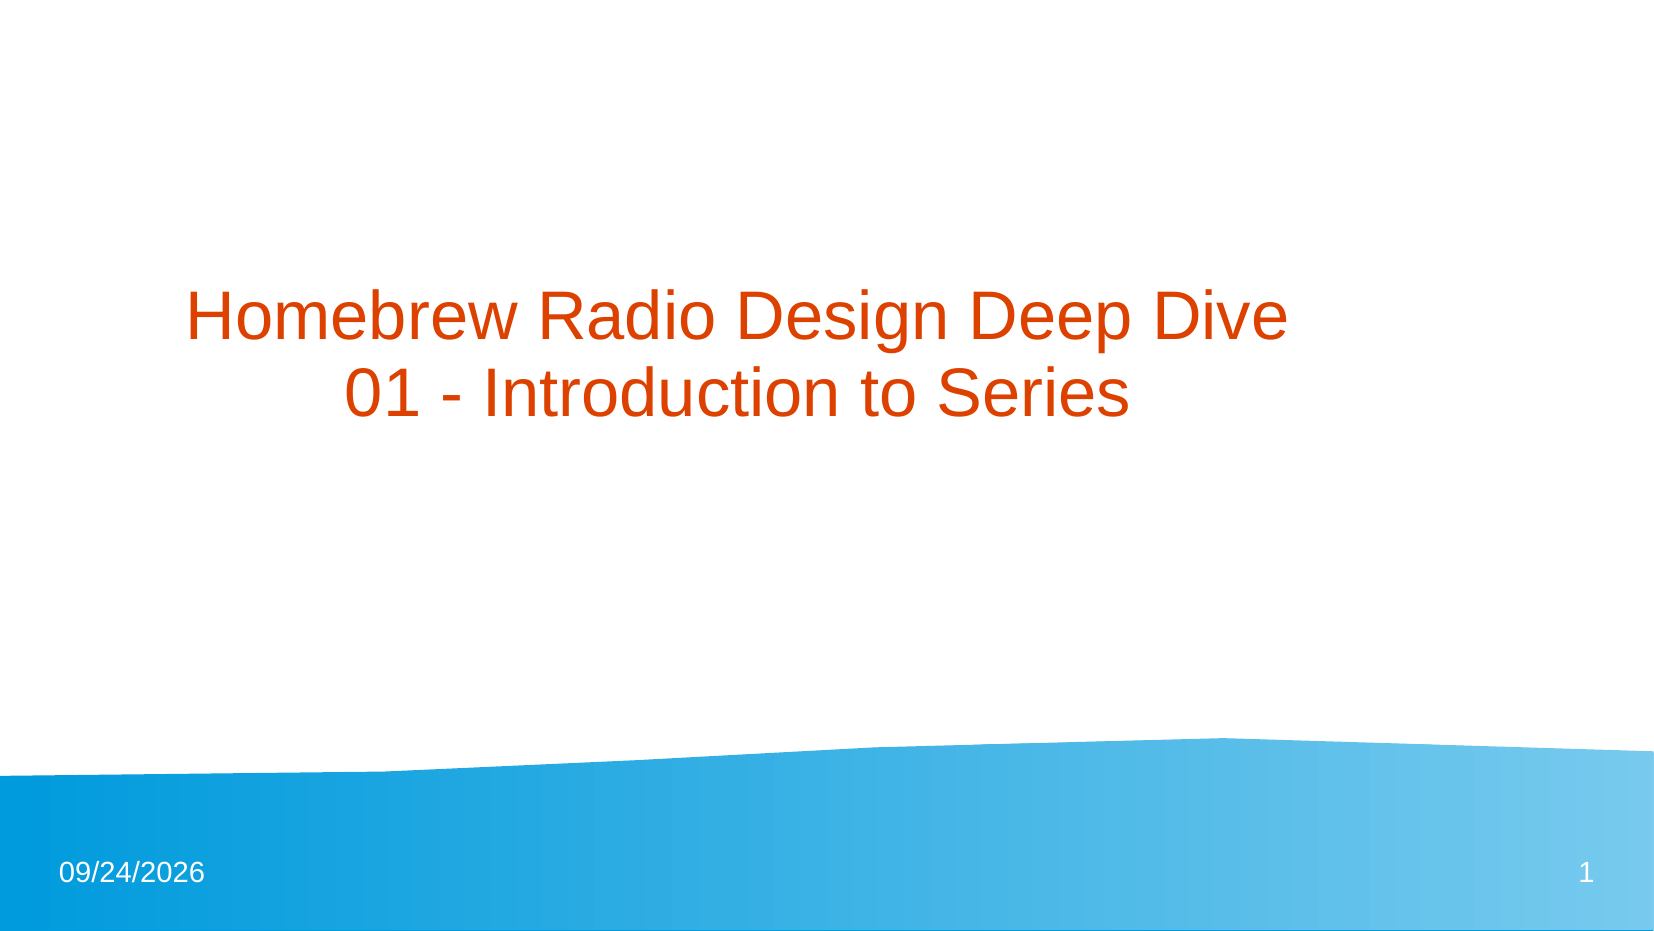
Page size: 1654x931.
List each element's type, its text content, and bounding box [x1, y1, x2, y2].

title Homebrew Radio Design Deep Dive 01 - Introduction to Series [0, 265, 1477, 443]
